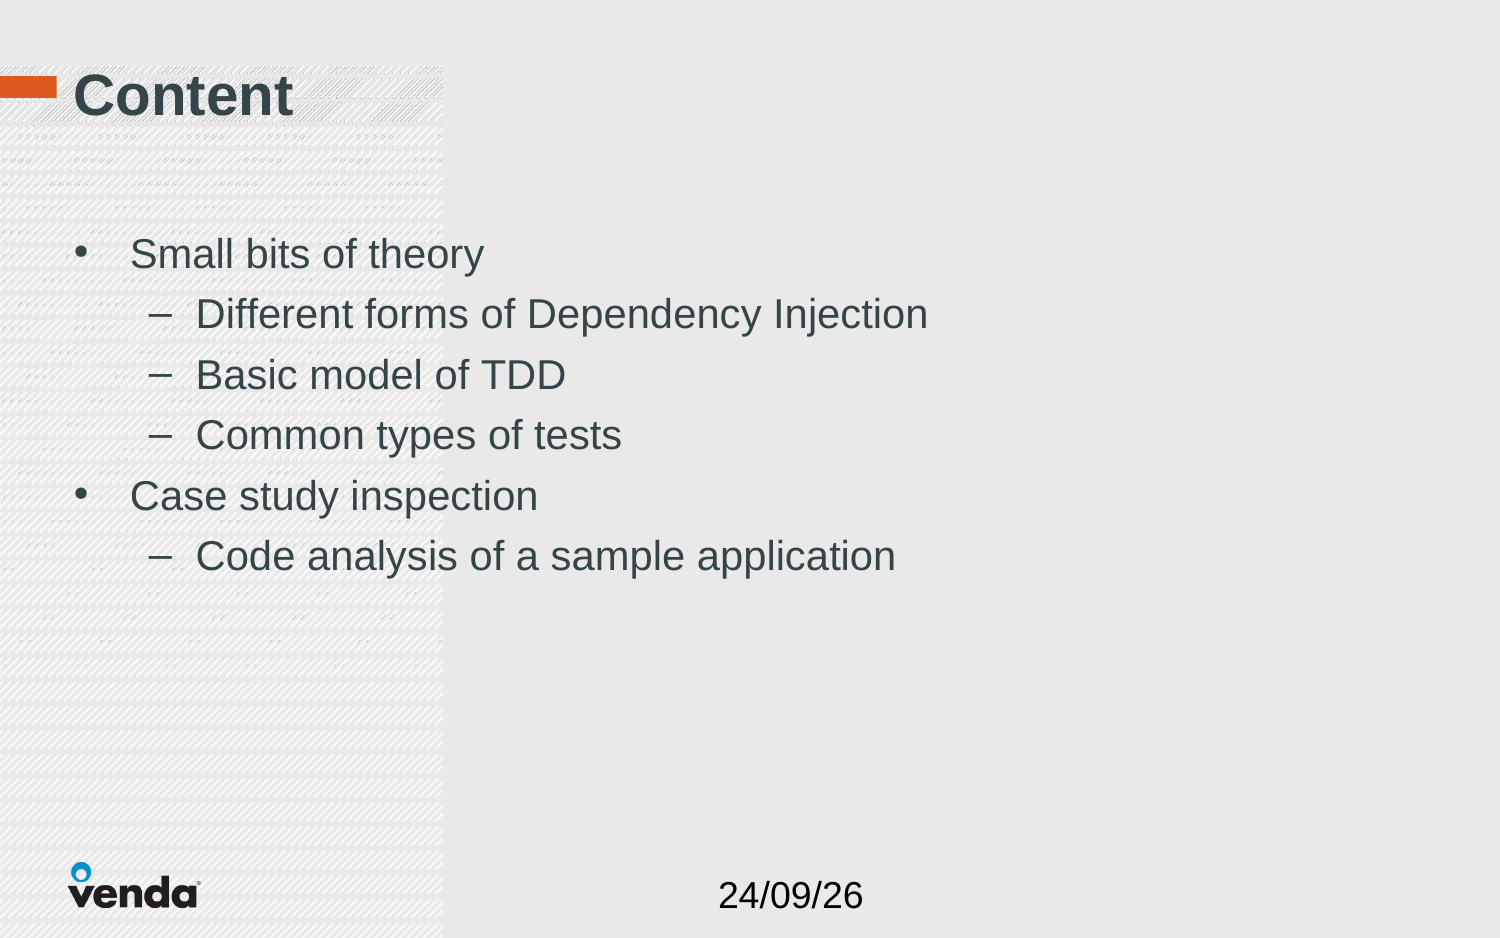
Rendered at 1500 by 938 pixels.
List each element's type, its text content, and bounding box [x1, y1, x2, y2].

picture [0, 66, 443, 938]
list Small bits of theory Different forms of Dependency Injection Basic model of TDD Common types of tests Case study inspection Code analysis of a sample application [59, 218, 1410, 838]
title Content [59, 65, 1410, 218]
